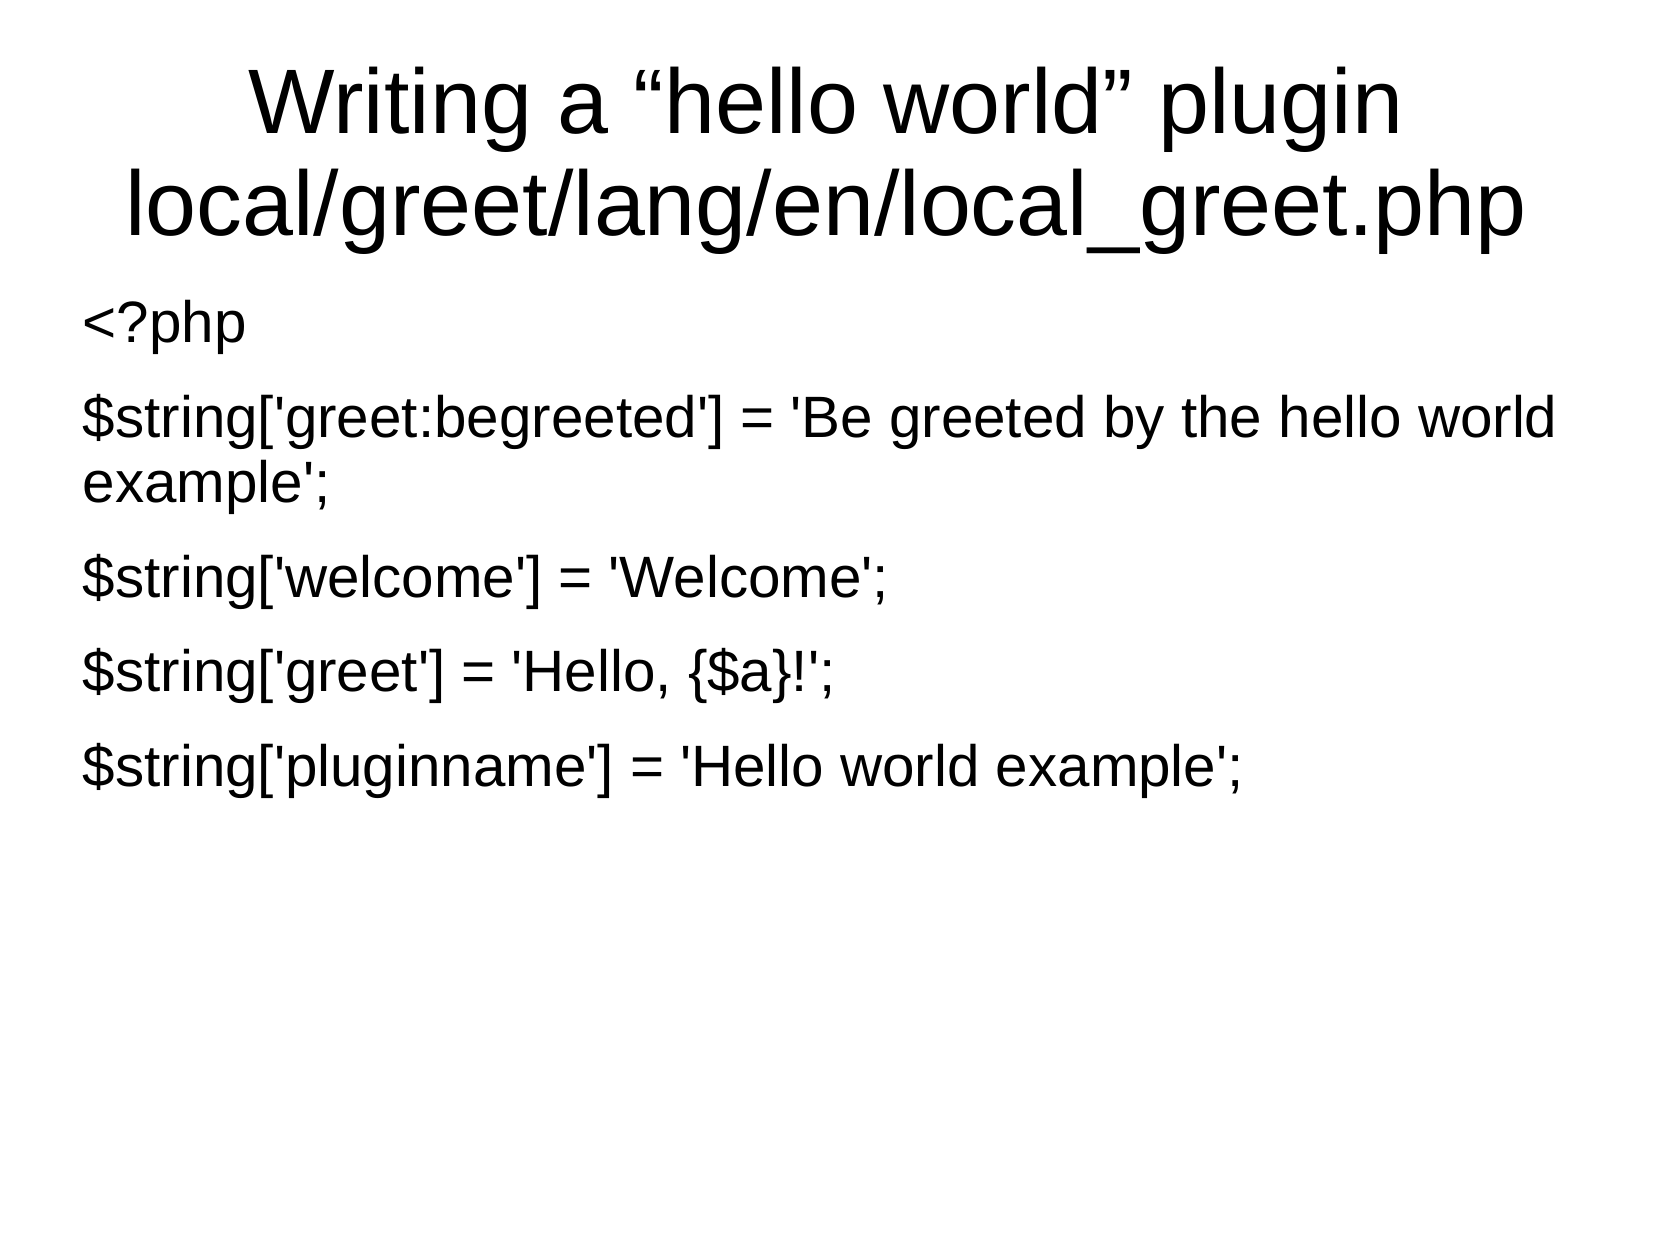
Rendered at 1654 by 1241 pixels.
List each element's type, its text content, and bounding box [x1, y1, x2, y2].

list <?php $string['greet:begreeted'] = 'Be greeted by the hello world example'; $string['welcome'] = 'Welcome'; $string['greet'] = 'Hello, {$a}!'; $string['pluginname'] = 'Hello world example'; [82, 290, 1572, 1010]
title Writing a “hello world” plugin local/greet/lang/en/local_greet.php [82, 49, 1571, 257]
